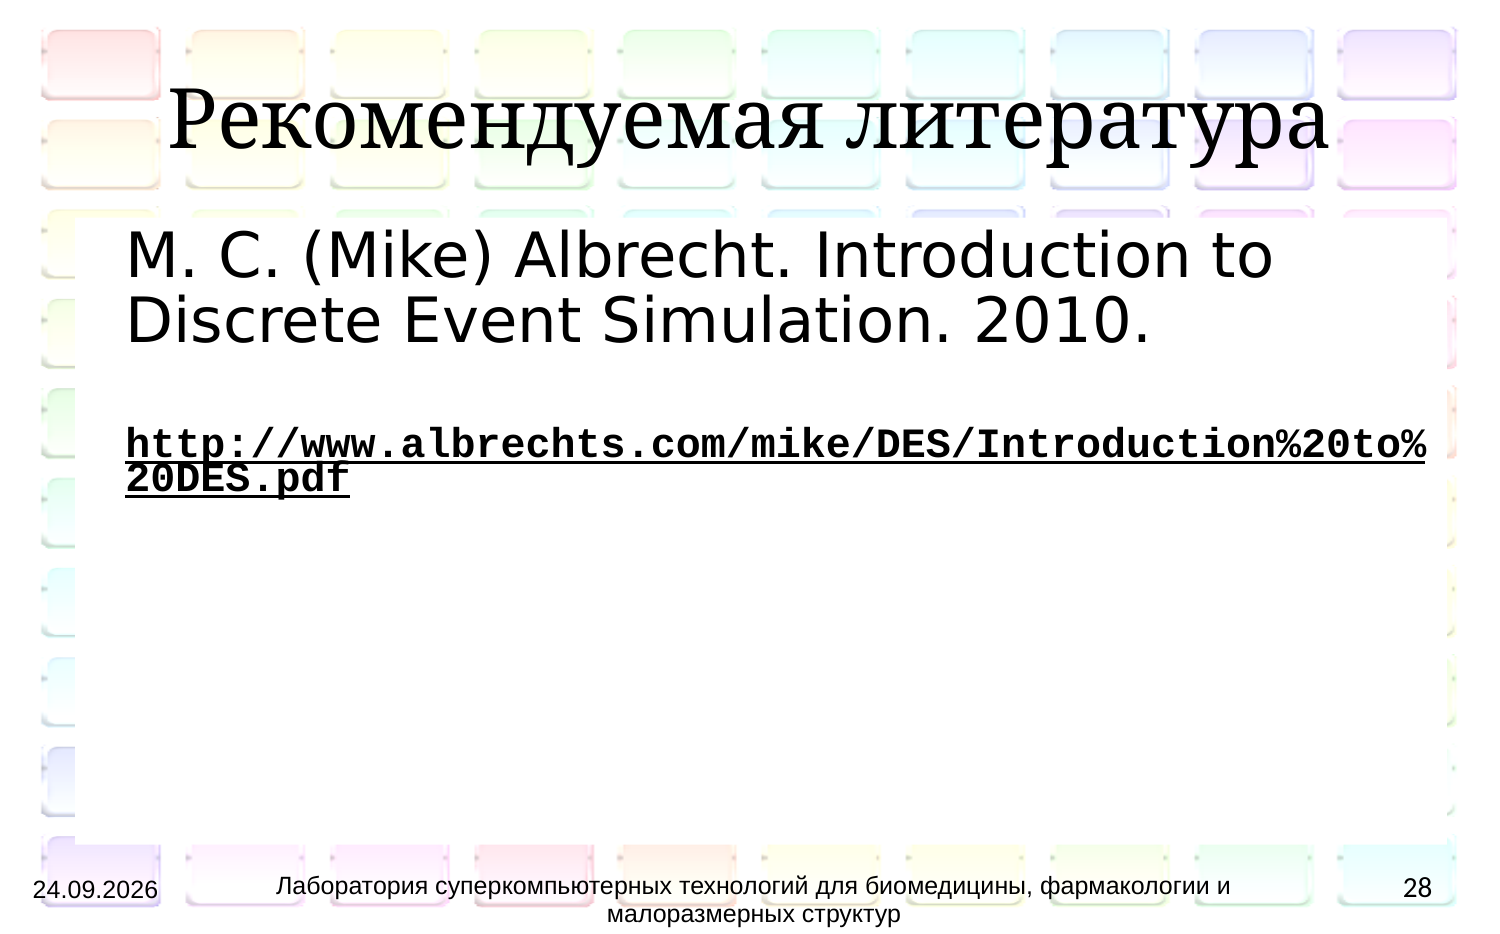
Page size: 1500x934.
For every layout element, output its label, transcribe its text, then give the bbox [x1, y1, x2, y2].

text_box [1387, 868, 1473, 918]
text_box 25.10.2012 [17, 868, 184, 918]
text_box Лаборатория суперкомпьютерных технологий для биомедицины, фармакологии и малоразмерных структур [171, 864, 1338, 915]
list M. C. (Mike) Albrecht. Introduction to Discrete Event Simulation. 2010. http://www.albrechts.com/mike/DES/Introduction%20to%20DES.pdf [75, 217, 1447, 845]
title Рекомендуемая литература [75, 37, 1426, 193]
